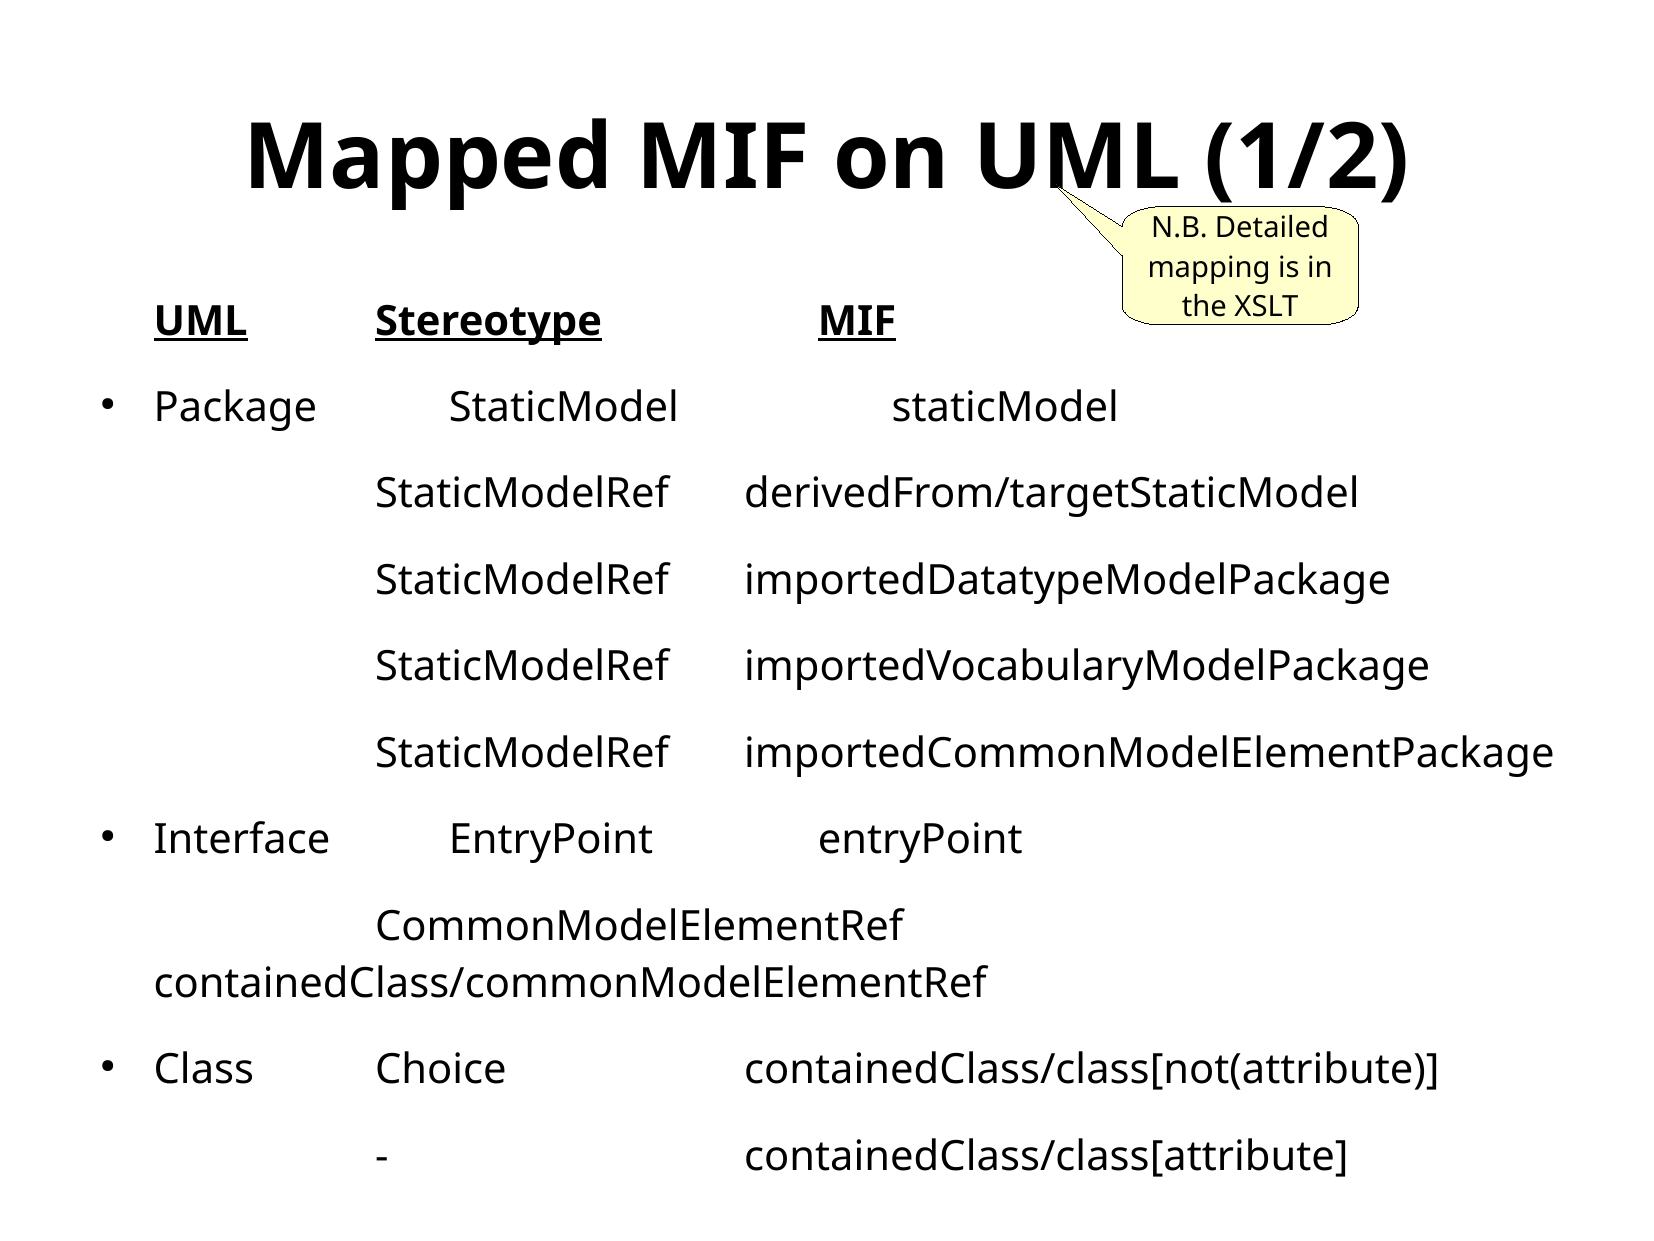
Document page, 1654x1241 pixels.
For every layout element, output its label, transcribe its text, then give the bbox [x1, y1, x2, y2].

list UML Stereotype MIF Package StaticModel staticModel StaticModelRef derivedFrom/targetStaticModel StaticModelRef importedDatatypeModelPackage StaticModelRef importedVocabularyModelPackage StaticModelRef importedCommonModelElementPackage Interface EntryPoint entryPoint CommonModelElementRef containedClass/commonModelElementRef Class Choice containedClass/class[not(attribute)] - containedClass/class[attribute] [82, 290, 1571, 1059]
title Mapped MIF on UML (1/2) [82, 49, 1571, 257]
text_box N.B. Detailed mapping is in the XSLT [1055, 183, 1359, 325]
